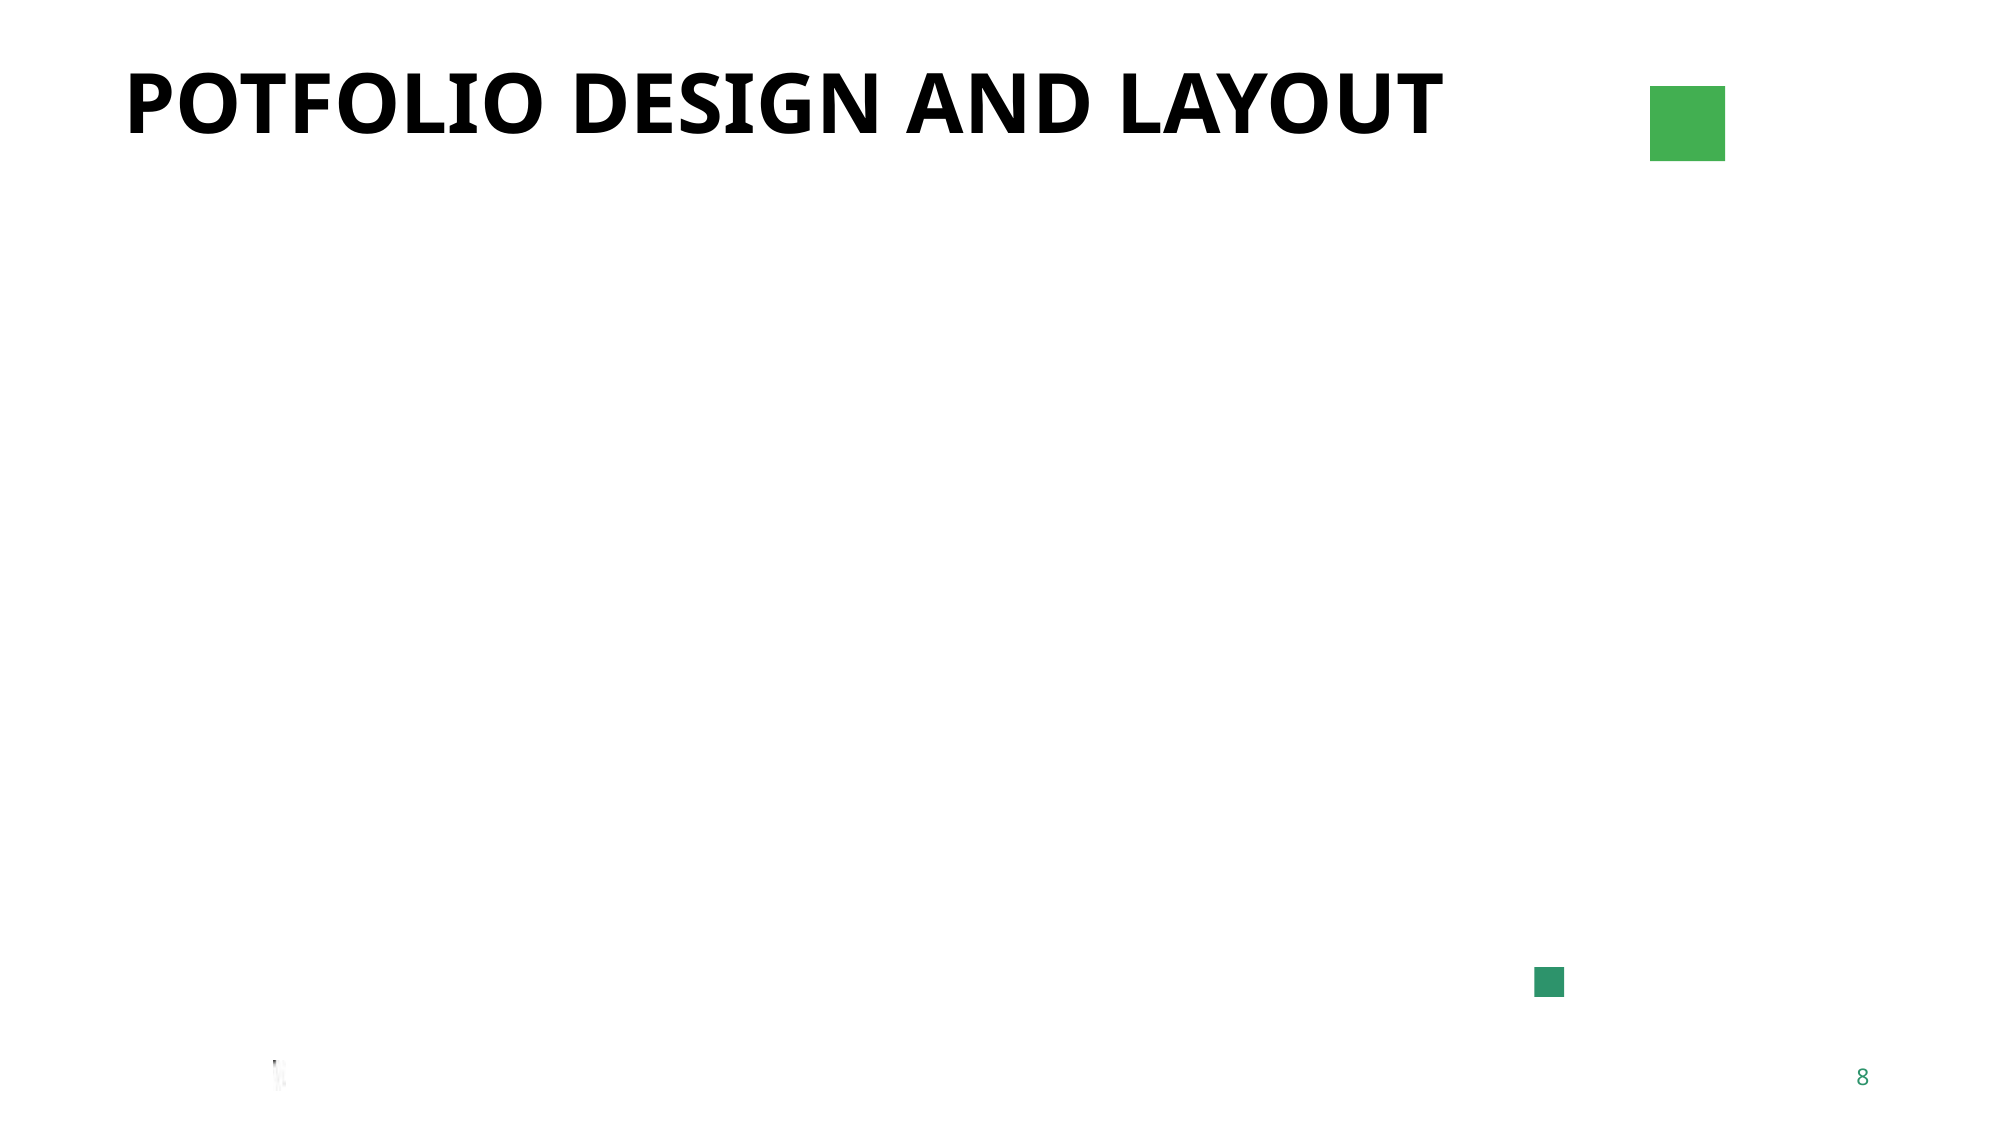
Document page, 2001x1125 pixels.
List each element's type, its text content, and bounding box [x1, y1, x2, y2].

text_box POTFOLIO DESIGN AND LAYOUT [121, 47, 1565, 151]
text_box [1650, 86, 1726, 162]
picture [273, 1060, 286, 1091]
text_box [1534, 967, 1565, 997]
text_box 8 [1849, 1061, 1888, 1094]
